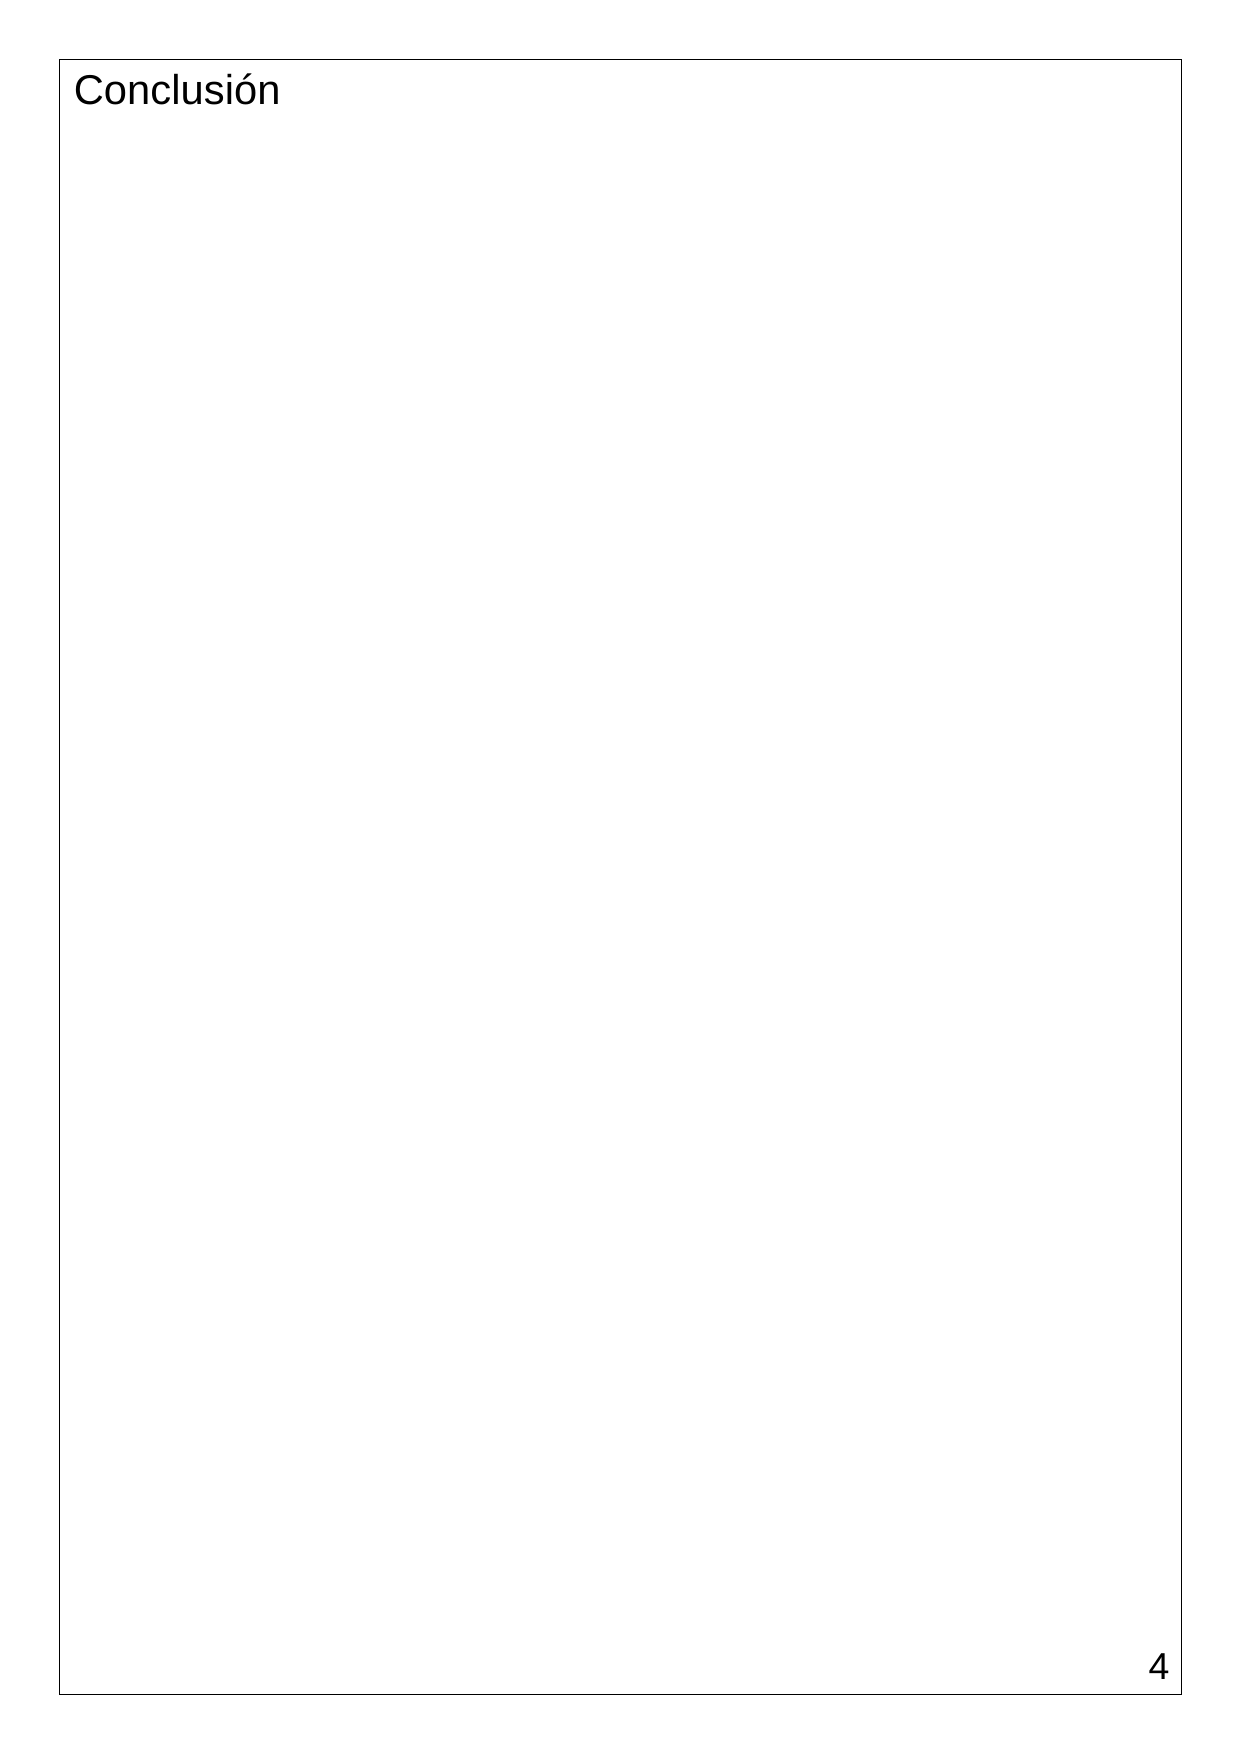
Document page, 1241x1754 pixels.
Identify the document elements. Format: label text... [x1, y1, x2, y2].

text_box 4 [1133, 1638, 1193, 1695]
text_box Conclusión [59, 59, 1182, 1695]
